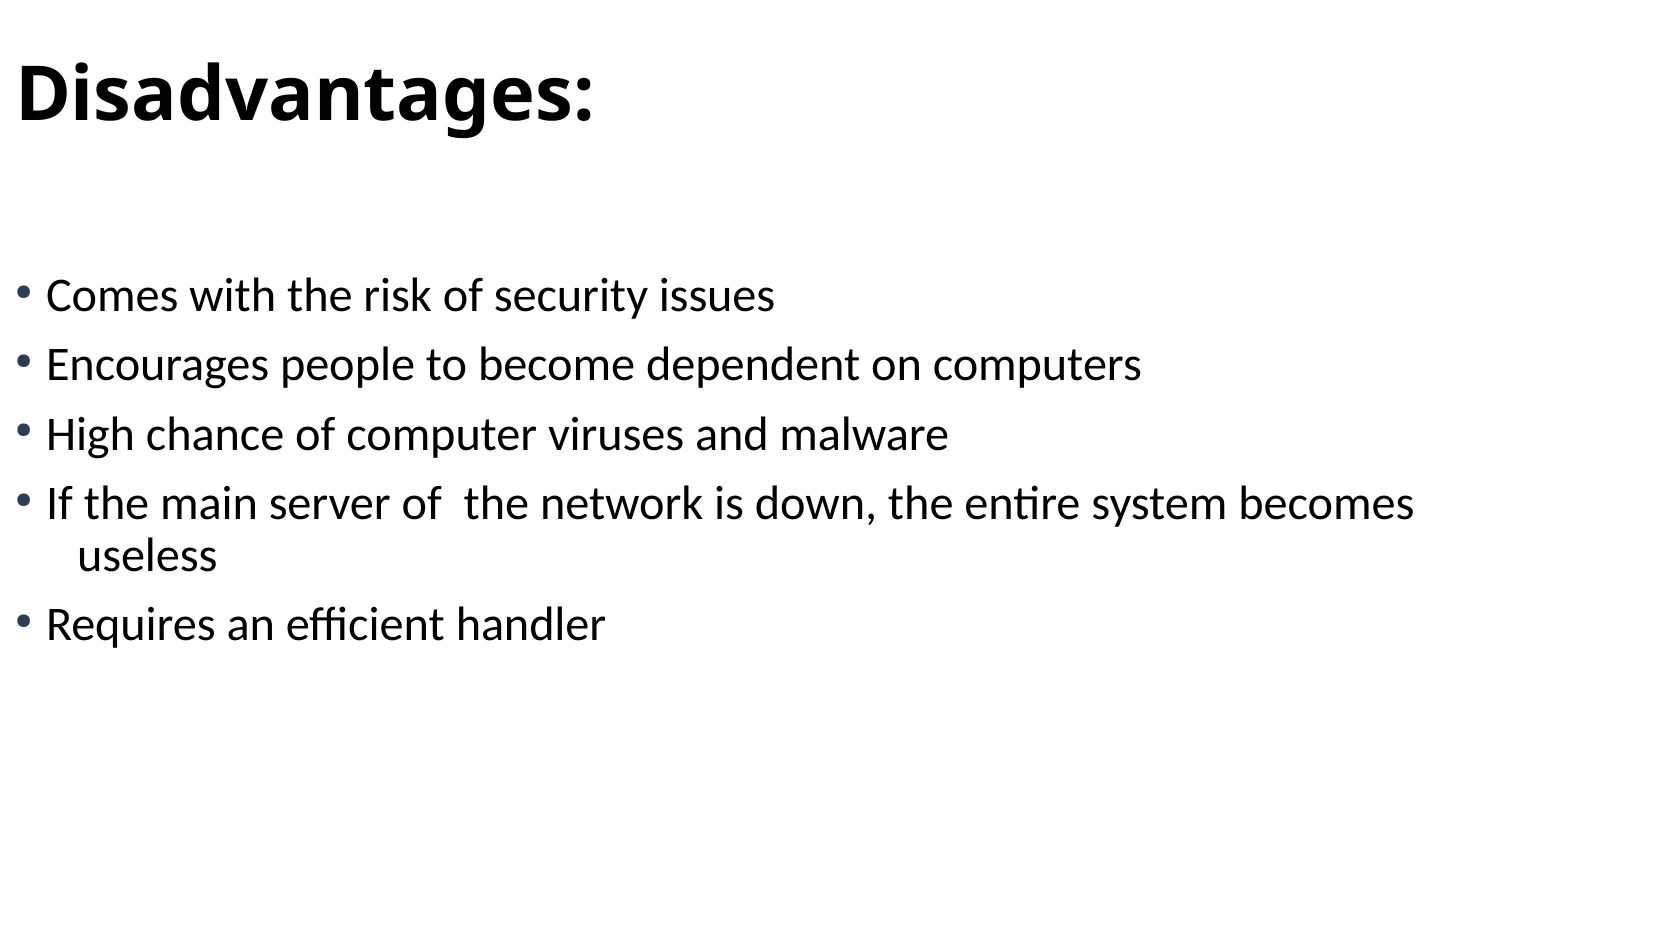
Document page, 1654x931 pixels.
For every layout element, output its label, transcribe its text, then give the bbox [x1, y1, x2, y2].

title Disadvantages: [0, 36, 1536, 155]
list Comes with the risk of security issues Encourages people to become dependent on computers High chance of computer viruses and malware If the main server of the network is down, the entire system becomes useless Requires an efficient handler [0, 262, 1536, 732]
